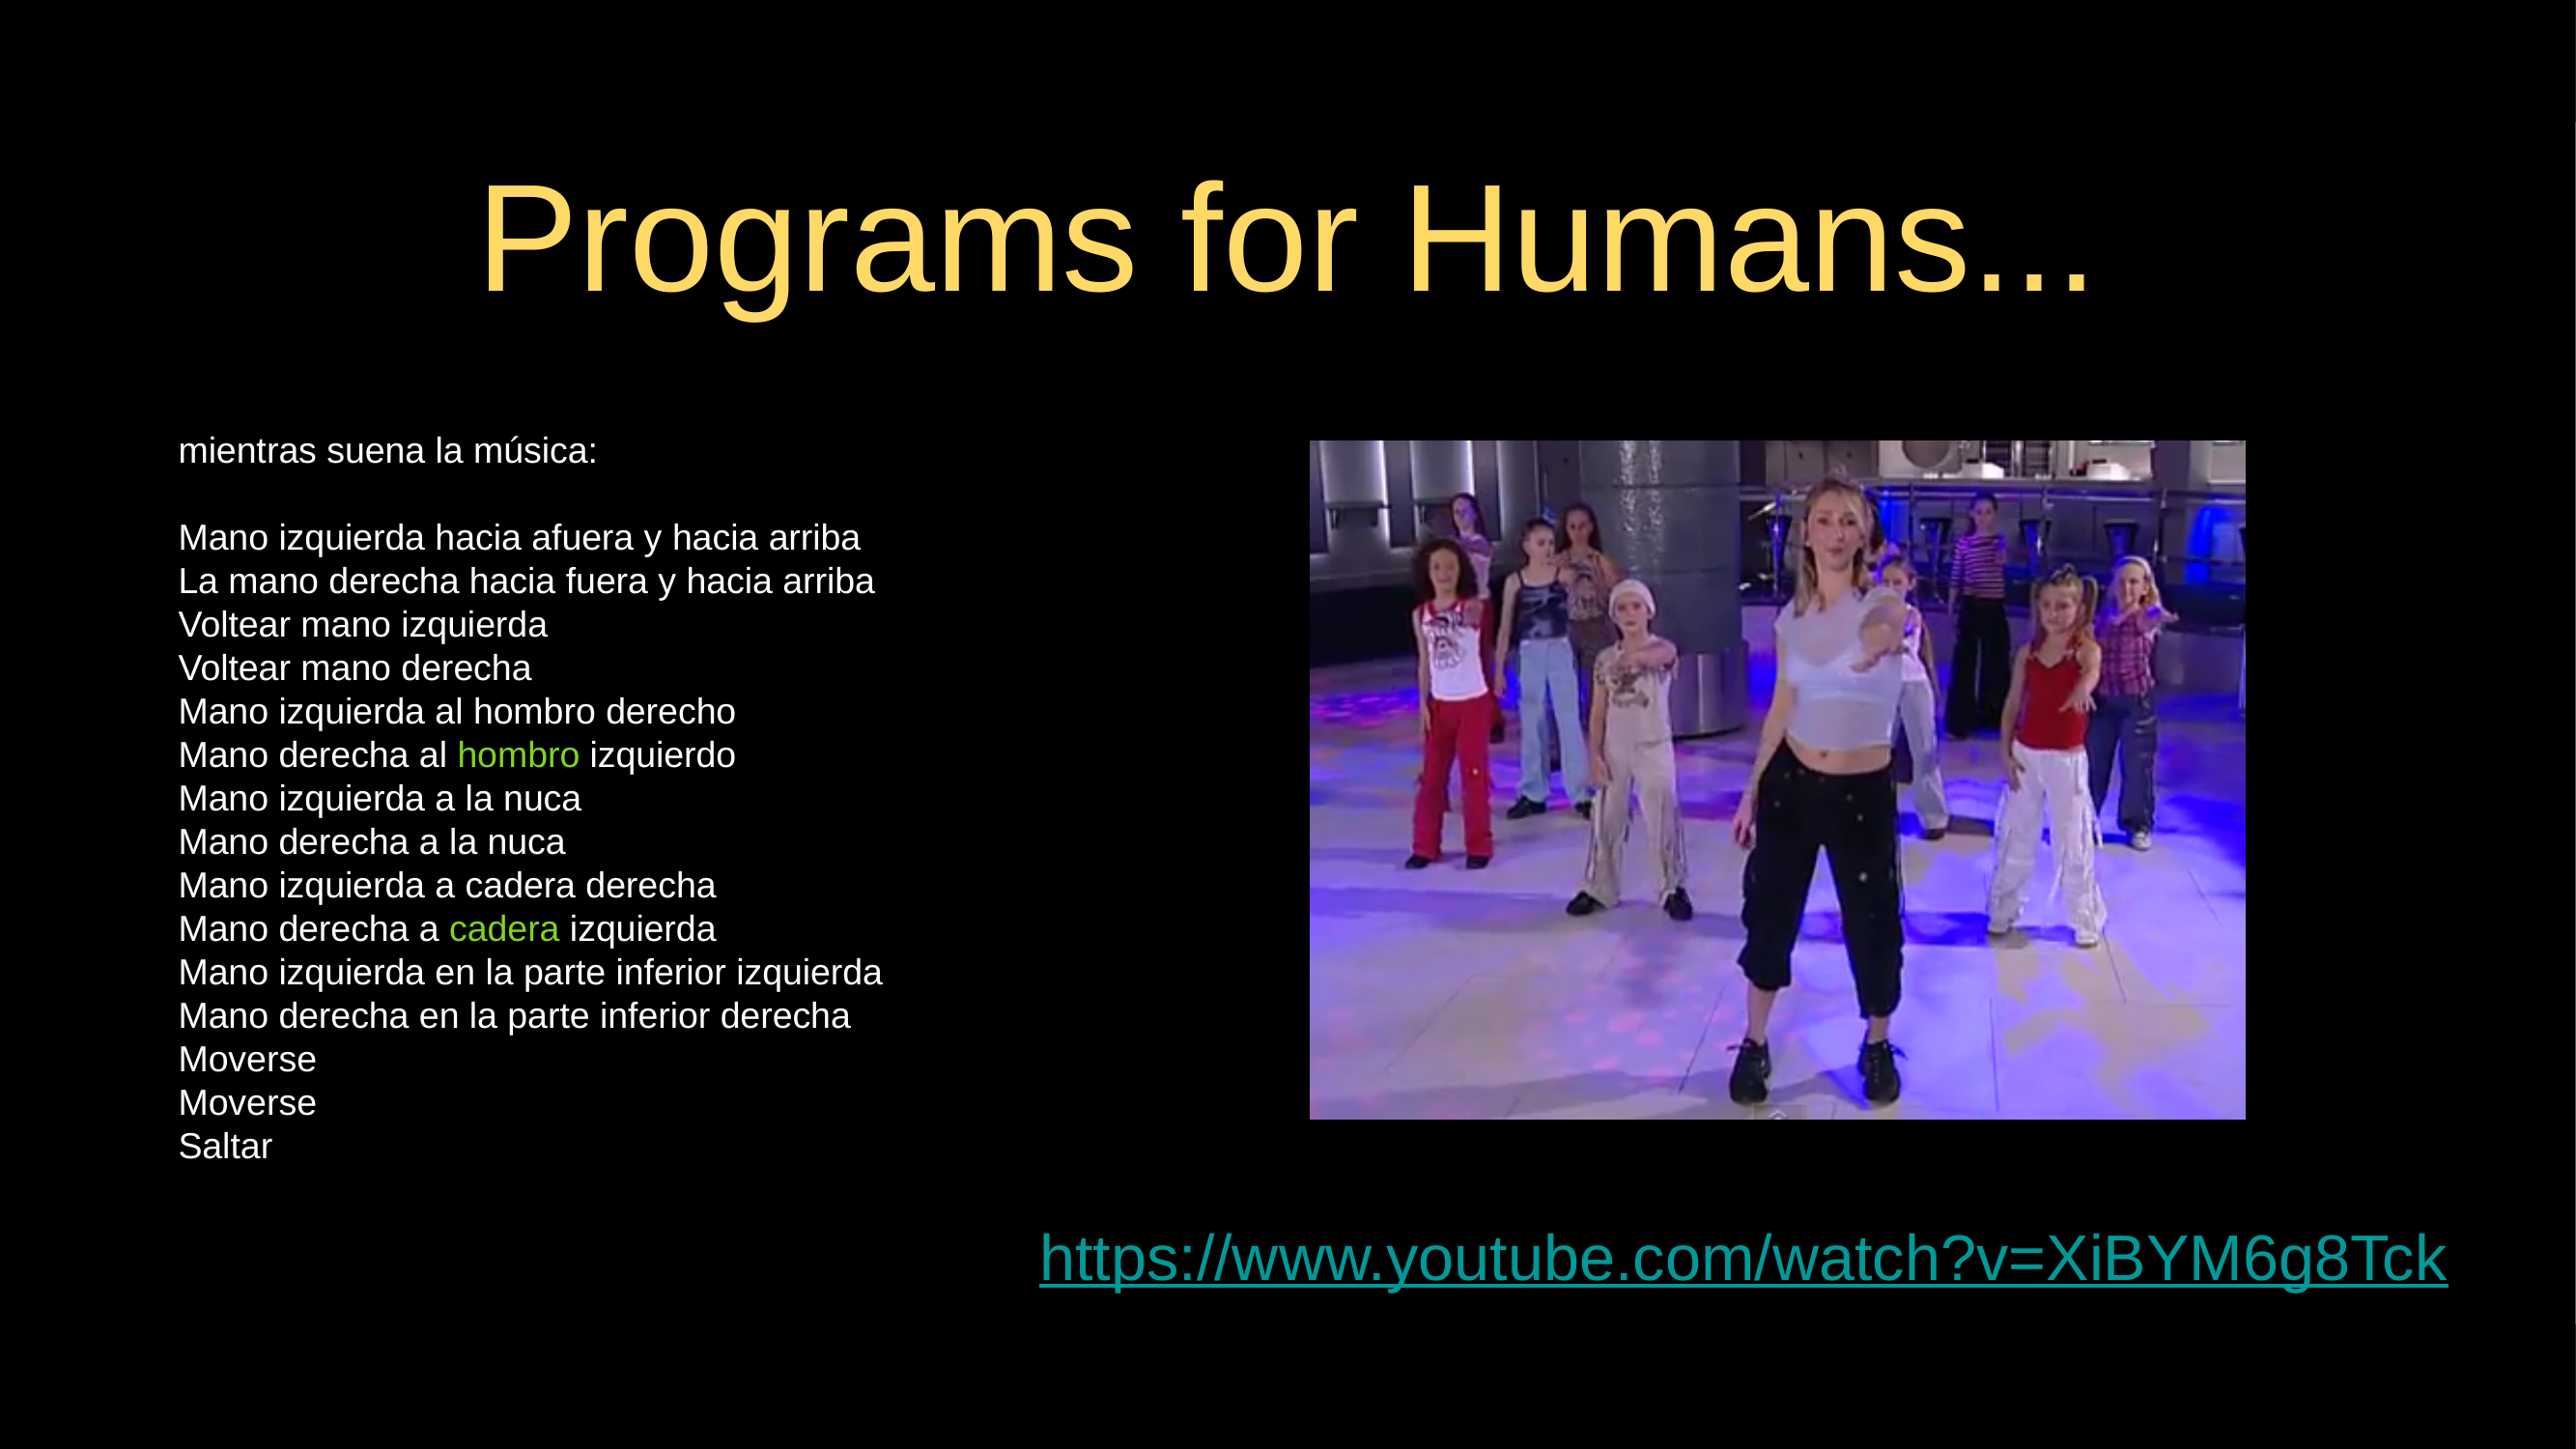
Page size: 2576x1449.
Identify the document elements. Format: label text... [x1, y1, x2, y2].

picture [1310, 440, 2246, 1120]
text_box mientras suena la música: Mano izquierda hacia afuera y hacia arriba La mano derecha hacia fuera y hacia arriba Voltear mano izquierda Voltear mano derecha Mano izquierda al hombro derecho Mano derecha al hombro izquierdo Mano izquierda a la nuca Mano derecha a la nuca Mano izquierda a cadera derecha Mano derecha a cadera izquierda Mano izquierda en la parte inferior izquierda Mano derecha en la parte inferior derecha Moverse Moverse Saltar [178, 286, 1110, 1307]
title Programs for Humans... [128, 122, 2448, 338]
text_box https://www.youtube.com/watch?v=XiBYM6g8Tck [983, 1221, 2505, 1288]
